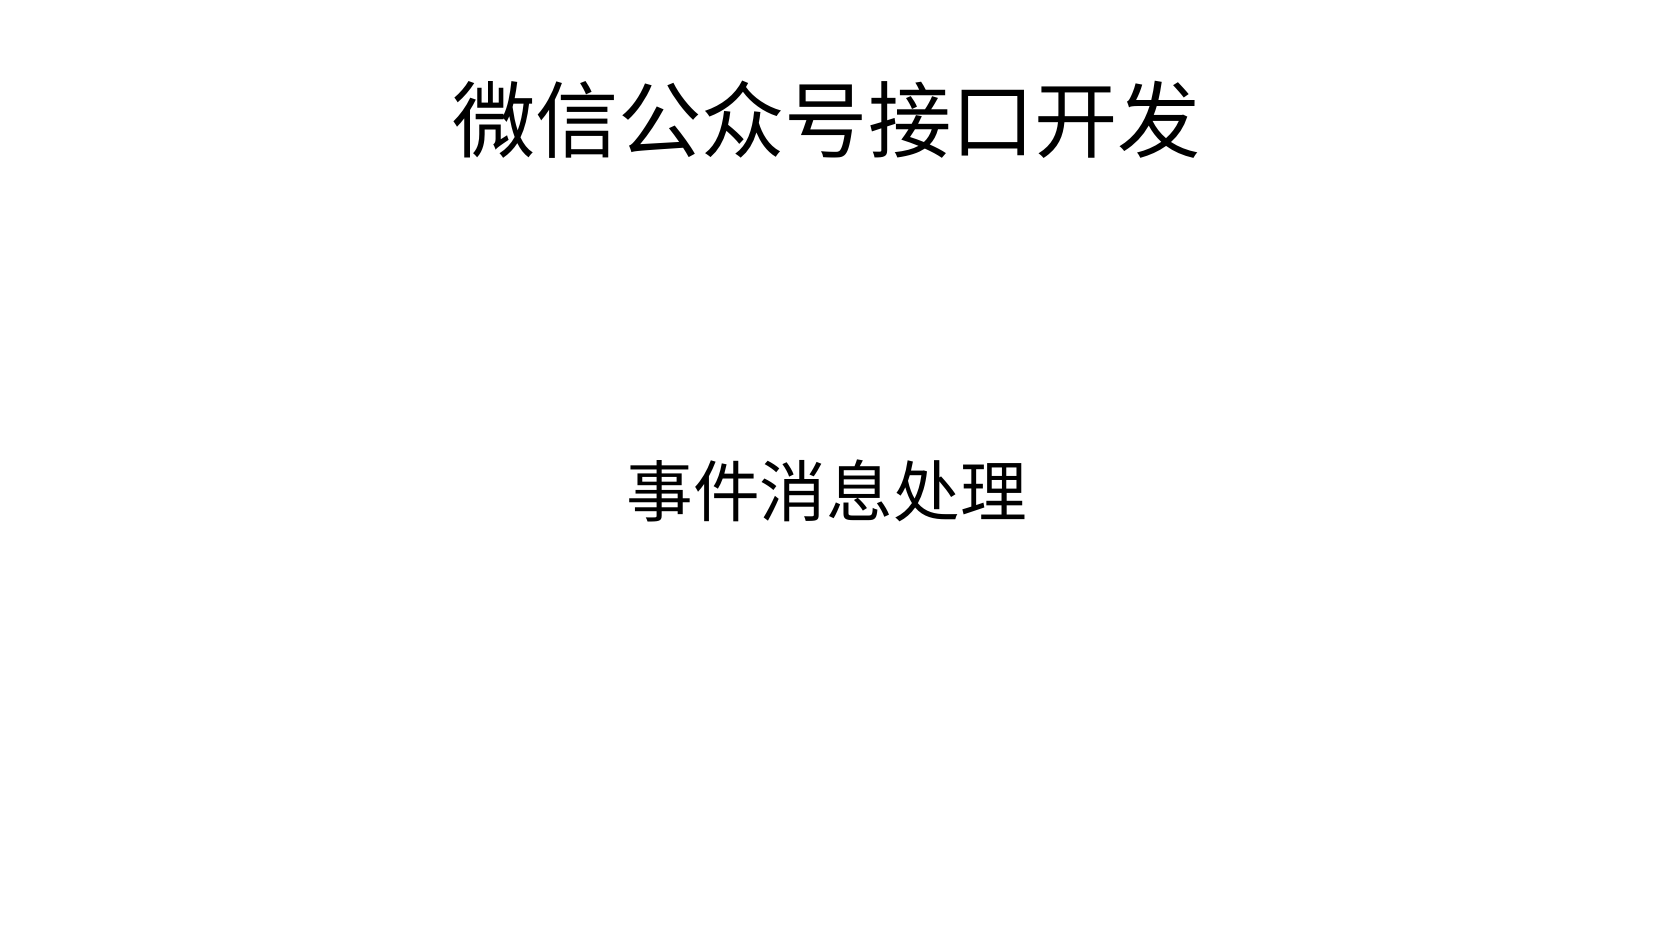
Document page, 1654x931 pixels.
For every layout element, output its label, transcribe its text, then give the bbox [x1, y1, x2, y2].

subtitle 事件消息处理 [82, 217, 1571, 758]
title 微信公众号接口开发 [82, 37, 1571, 193]
